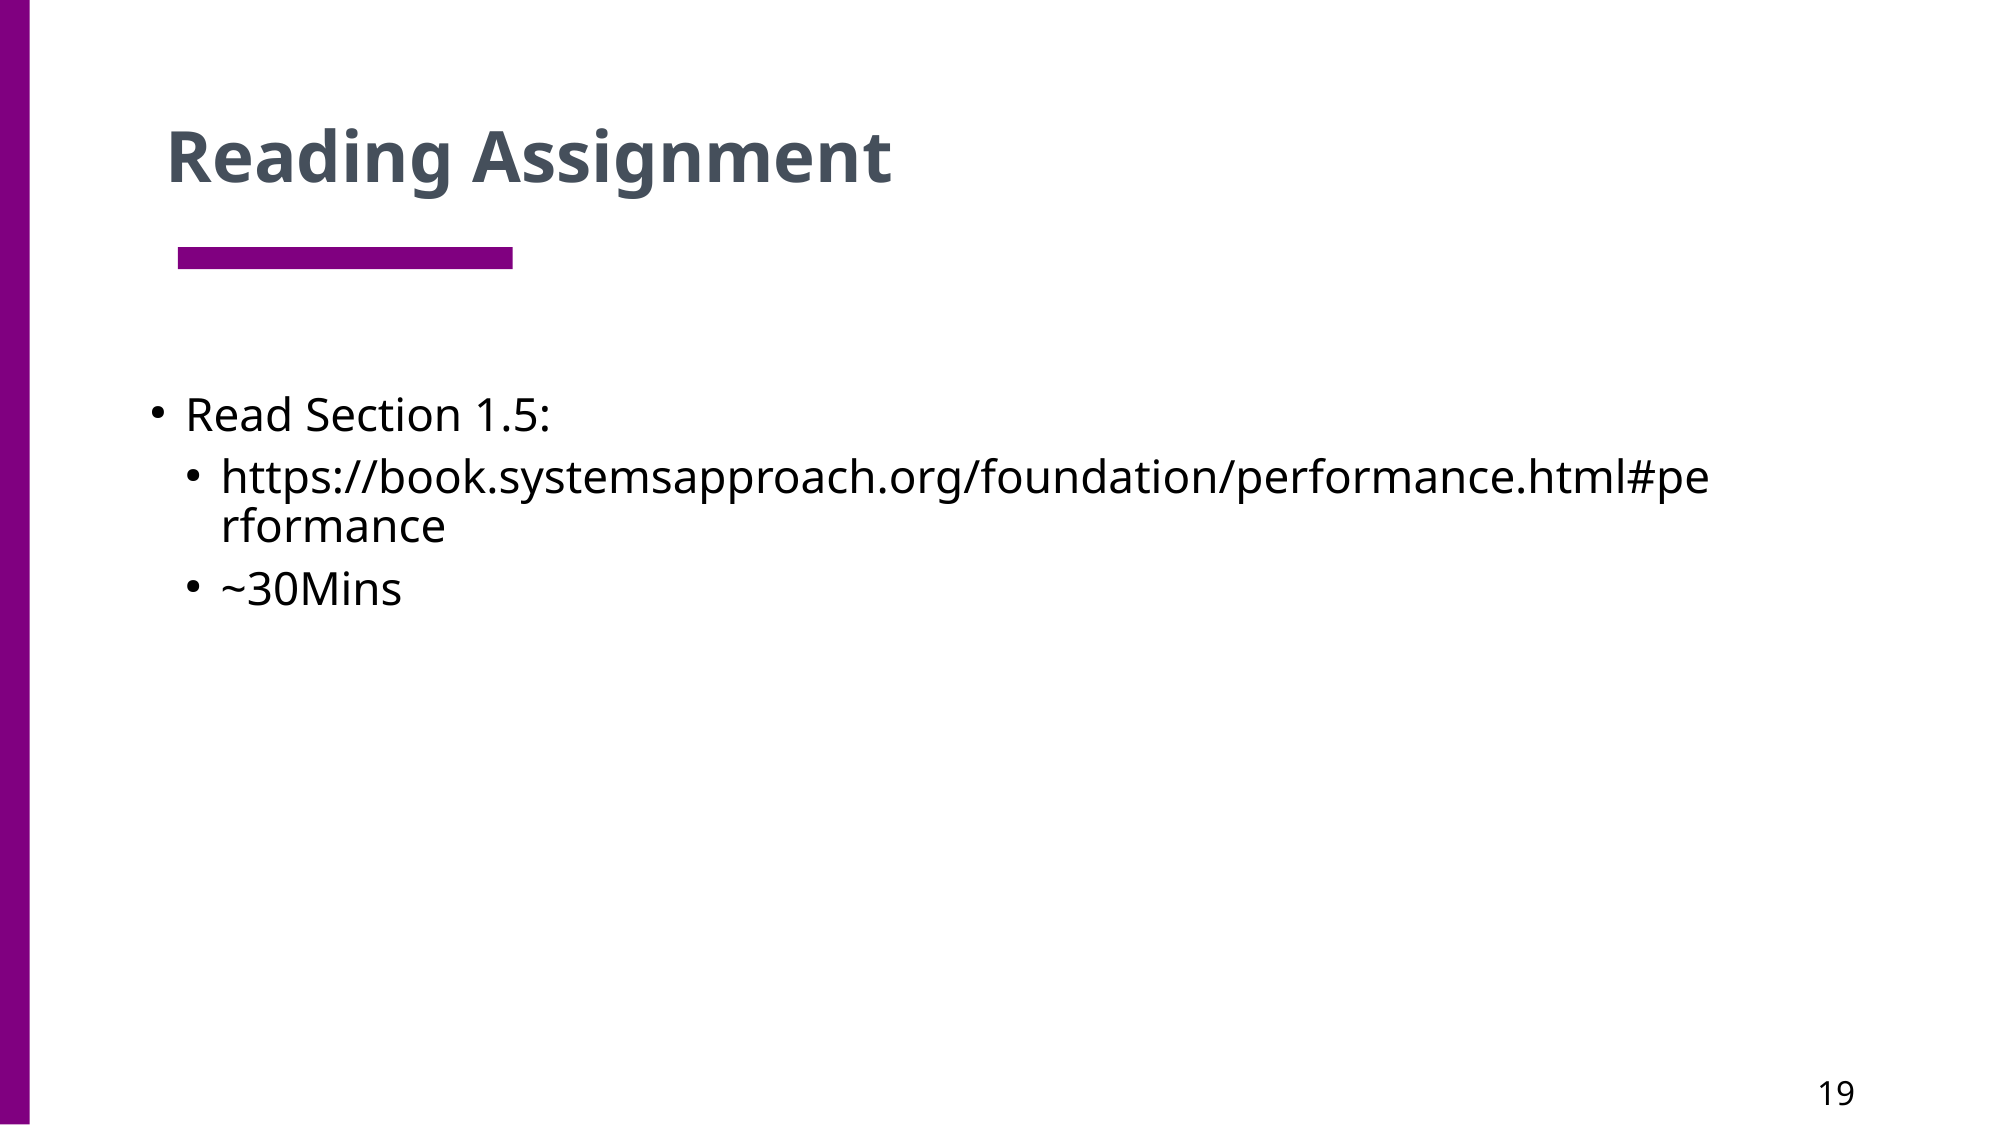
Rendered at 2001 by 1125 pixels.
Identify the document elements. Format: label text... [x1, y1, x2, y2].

text_box Read Section 1.5: https://book.systemsapproach.org/foundation/performance.html#performance ~30Mins [135, 375, 1741, 1004]
text_box Reading Assignment [151, 0, 1849, 212]
